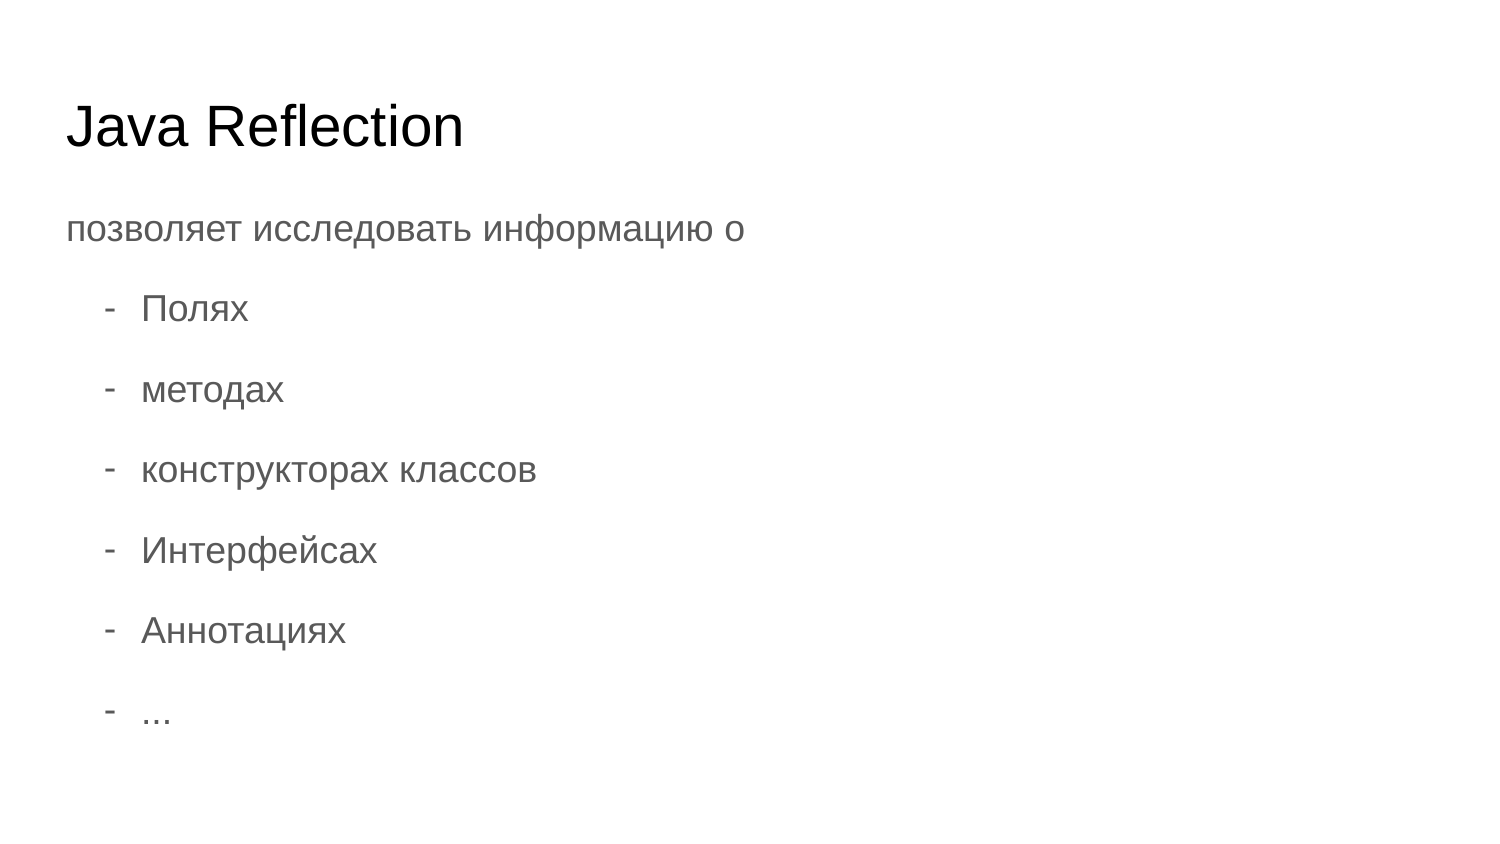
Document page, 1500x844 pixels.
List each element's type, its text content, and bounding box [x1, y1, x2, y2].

list позволяет исследовать информацию о Полях методах конструкторах классов Интерфейсах Аннотациях ... [51, 189, 1228, 750]
title Java Reflection [51, 72, 1449, 167]
